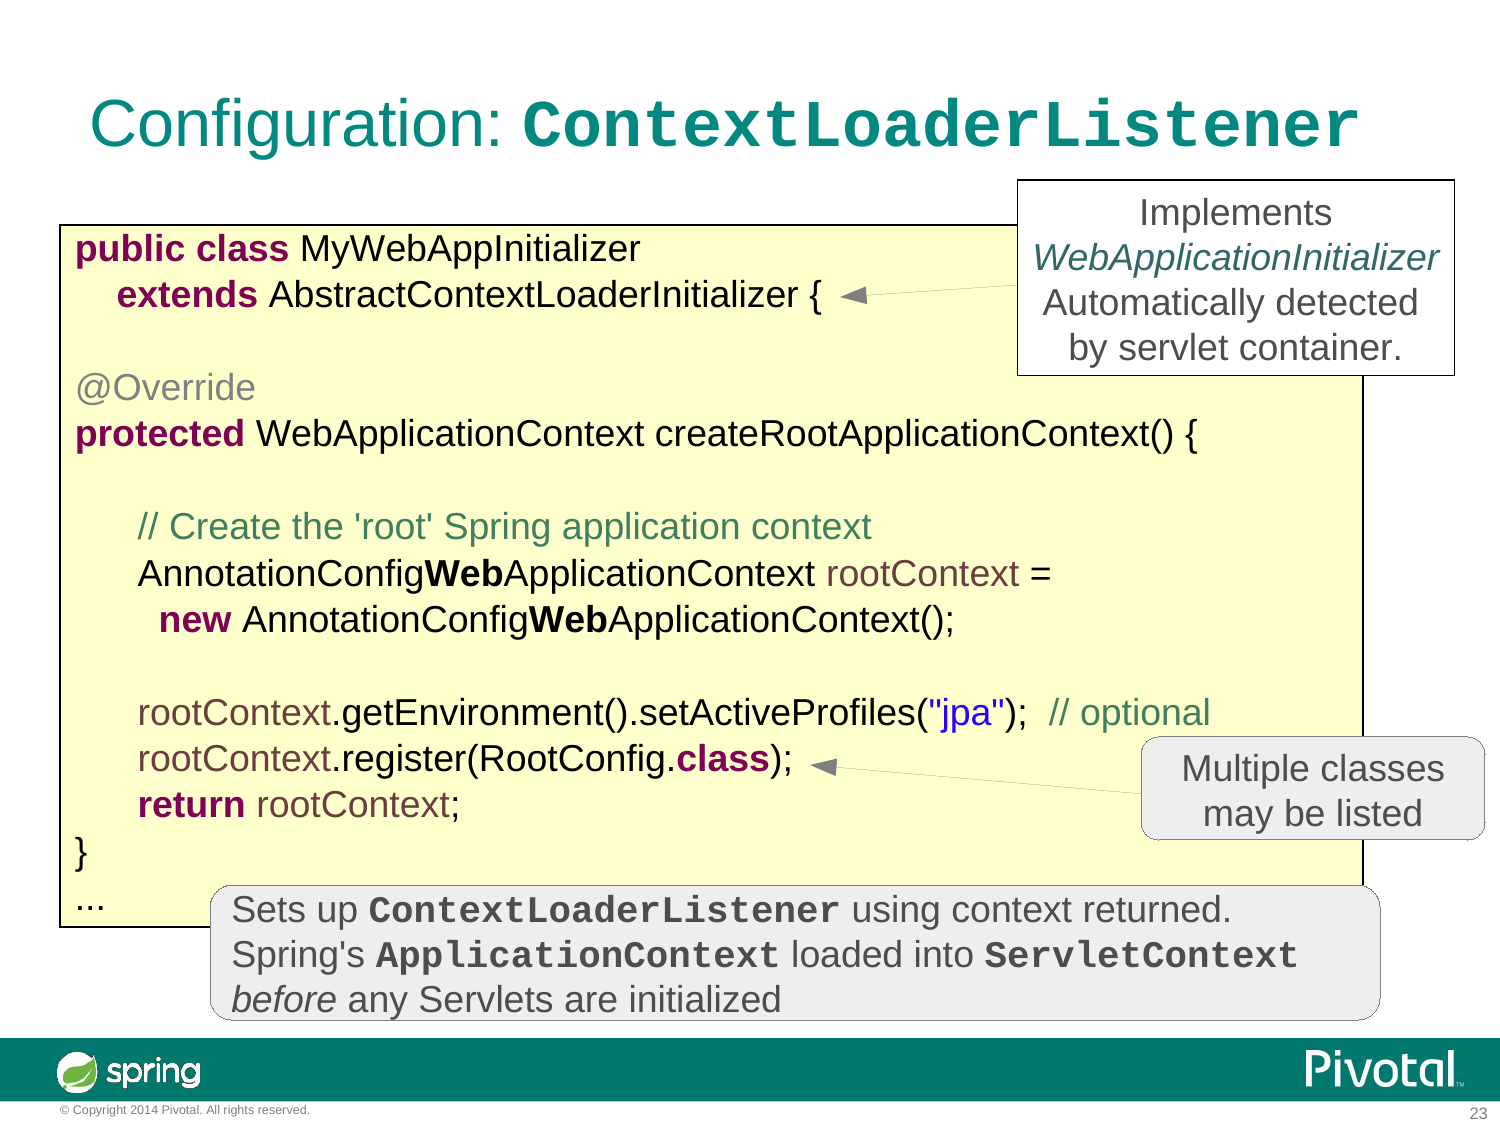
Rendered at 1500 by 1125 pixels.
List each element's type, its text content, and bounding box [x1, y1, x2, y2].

picture [32, 1041, 210, 1103]
text_box Implements WebApplicationInitializer Automatically detected by servlet container. [1017, 179, 1455, 376]
text_box Multiple classes may be listed [1141, 736, 1486, 841]
picture [1306, 1050, 1464, 1087]
text_box public class MyWebAppInitializer extends AbstractContextLoaderInitializer { @Override protected WebApplicationContext createRootApplicationContext() { // Create the 'root' Spring application context AnnotationConfigWebApplicationContext rootContext = new AnnotationConfigWebApplicationContext(); rootContext.getEnvironment().setActiveProfiles("jpa"); // optional rootContext.register(RootConfig.class); return rootContext; } ... [60, 224, 1363, 928]
title Configuration: ContextLoaderListener [75, 42, 1426, 198]
text_box Sets up ContextLoaderListener using context returned. Spring's ApplicationContext loaded into ServletContext before any Servlets are initialized [210, 885, 1381, 1021]
